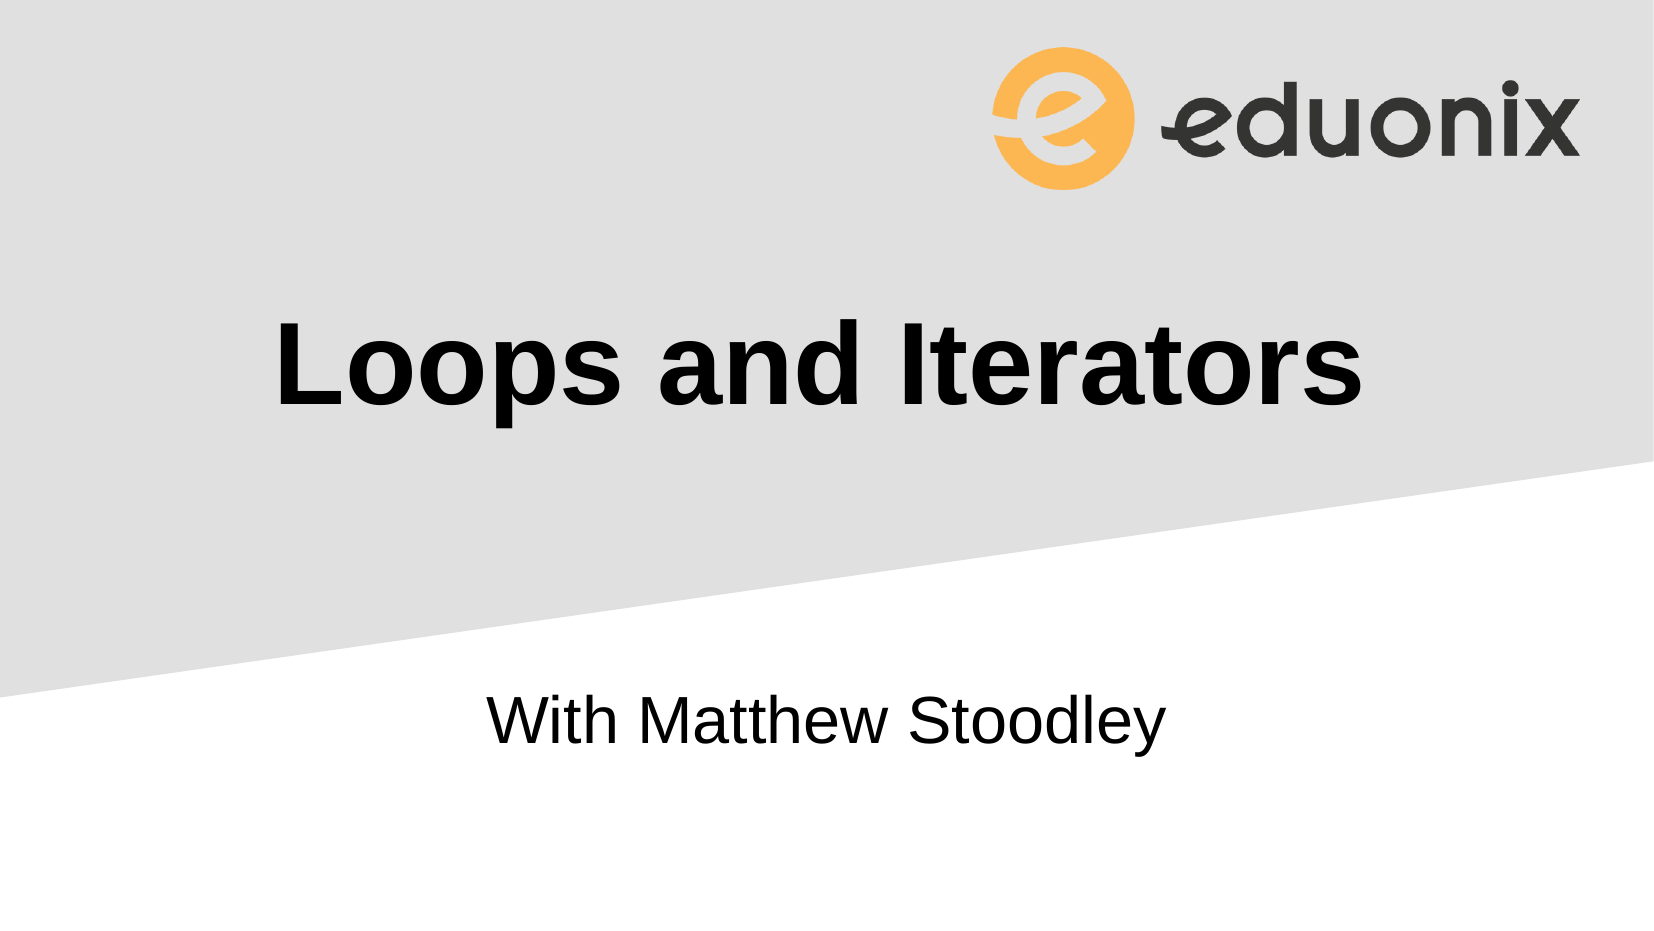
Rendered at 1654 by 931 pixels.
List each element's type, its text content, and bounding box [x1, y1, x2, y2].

picture [992, 47, 1580, 190]
title Loops and Iterators [75, 90, 1564, 639]
subtitle With Matthew Stoodley [93, 578, 1561, 863]
